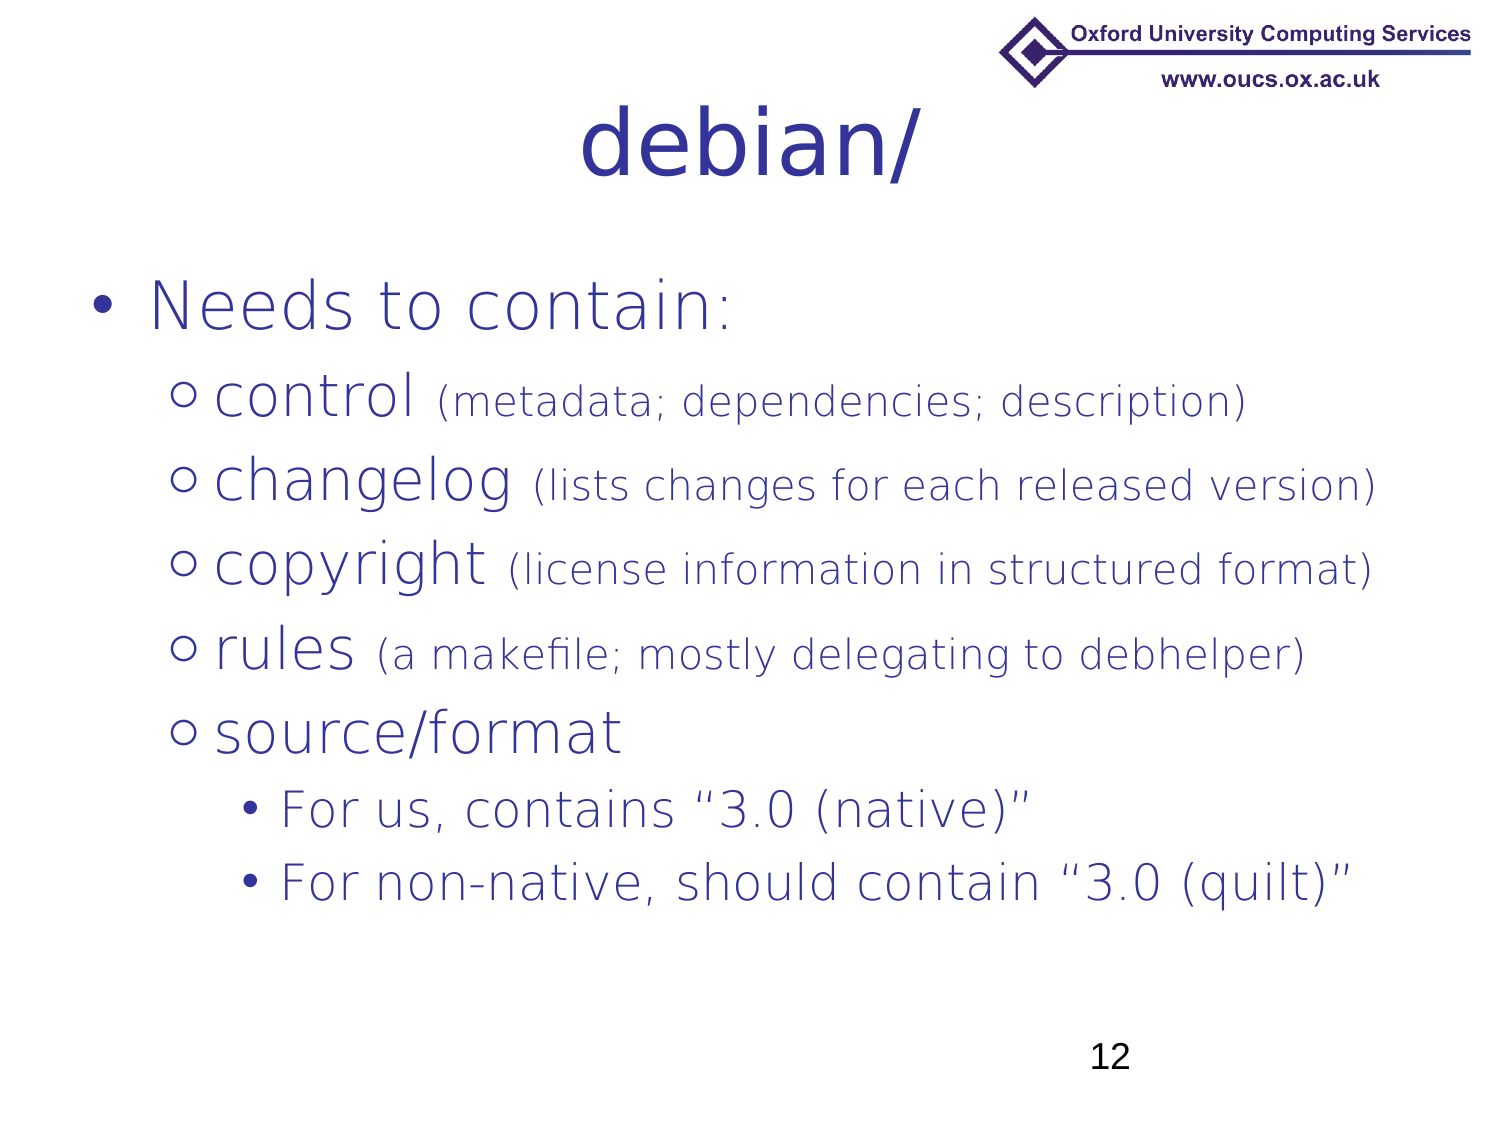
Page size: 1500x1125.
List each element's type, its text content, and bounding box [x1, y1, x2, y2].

picture [998, 16, 1471, 102]
list Needs to contain: control (metadata; dependencies; description) changelog (lists changes for each released version) copyright (license information in structured format) rules (a makefile; mostly delegating to debhelper) source/format For us, contains “3.0 (native)” For non-native, should contain “3.0 (quilt)” [76, 255, 1427, 1124]
title debian/ [75, 45, 1426, 233]
